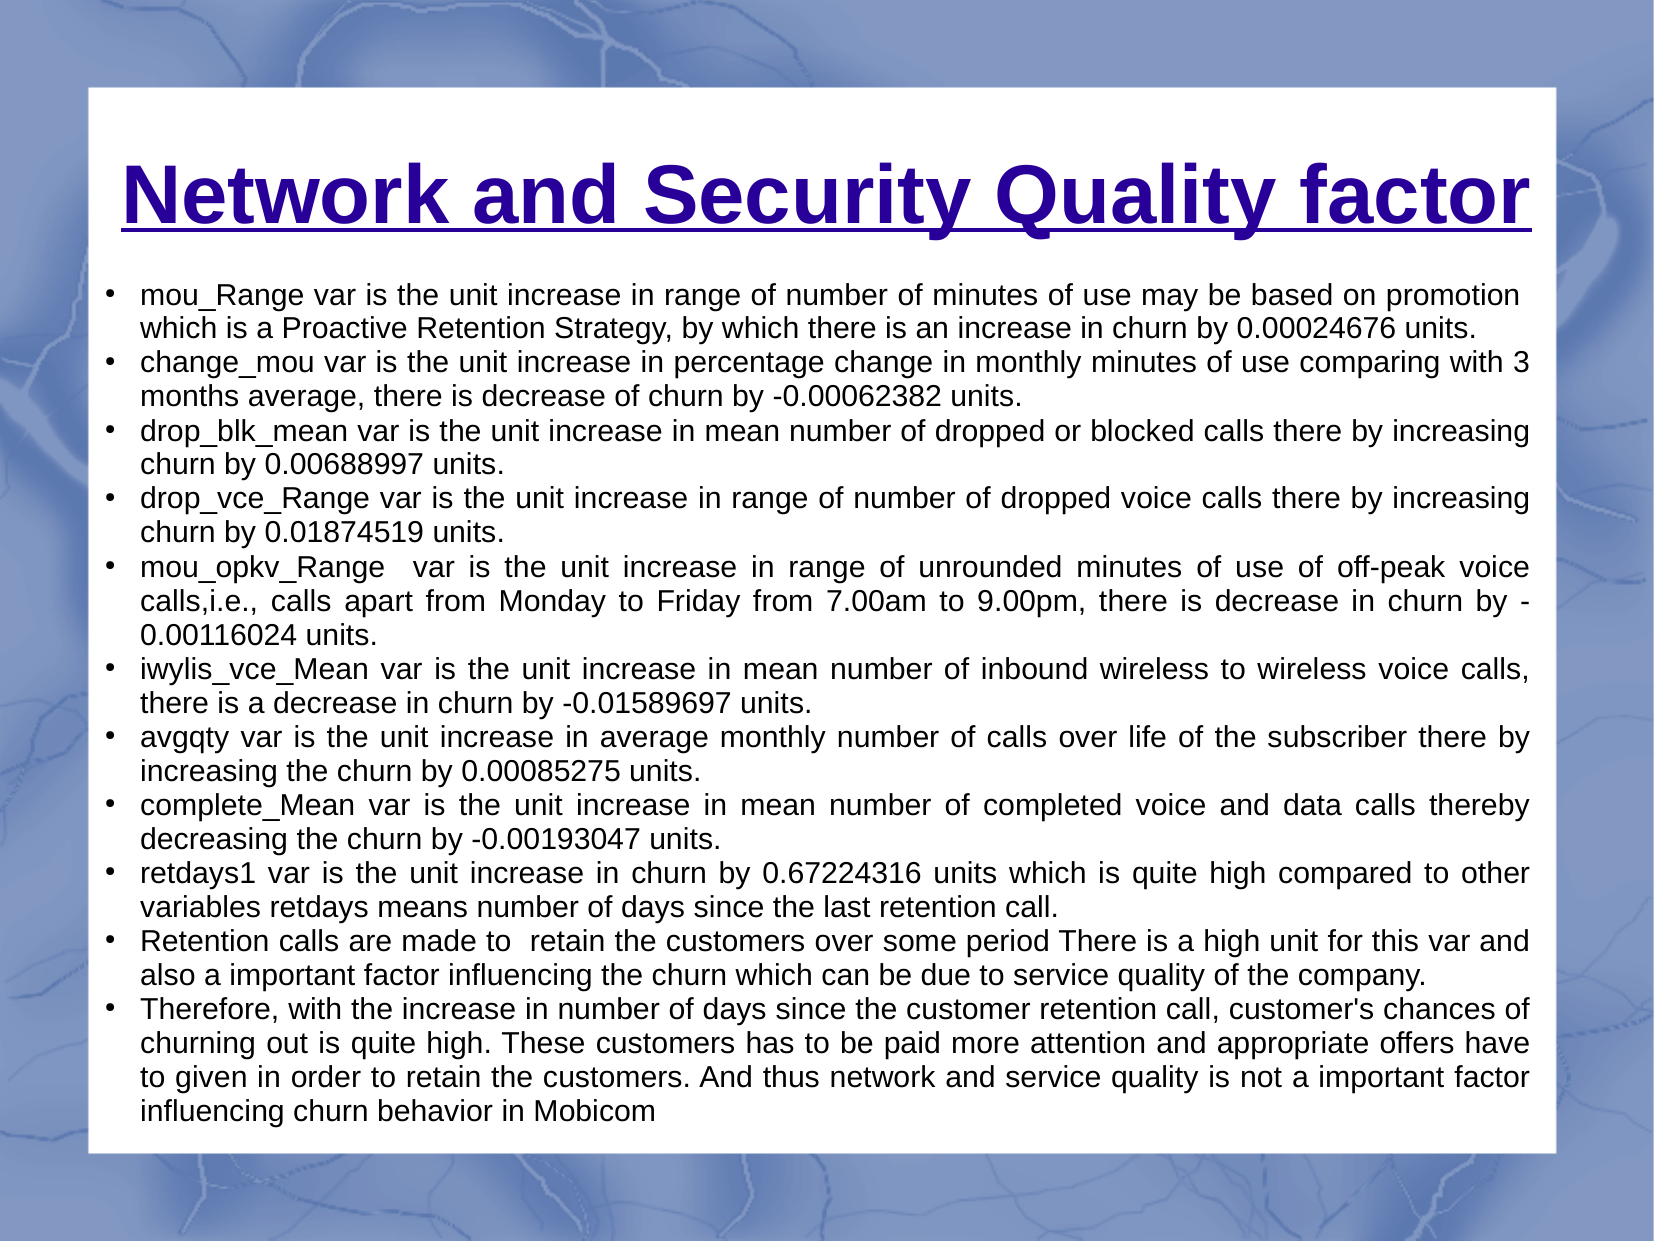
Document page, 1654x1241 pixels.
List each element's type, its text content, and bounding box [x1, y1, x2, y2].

picture [0, 0, 1654, 1241]
title Network and Security Quality factor [118, 90, 1536, 298]
text_box mou_Range var is the unit increase in range of number of minutes of use may be based on promotion which is a Proactive Retention Strategy, by which there is an increase in churn by 0.00024676 units. change_mou var is the unit increase in percentage change in monthly minutes of use comparing with 3 months average, there is decrease of churn by -0.00062382 units. drop_blk_mean var is the unit increase in mean number of dropped or blocked calls there by increasing churn by 0.00688997 units. drop_vce_Range var is the unit increase in range of number of dropped voice calls there by increasing churn by 0.01874519 units. mou_opkv_Range var is the unit increase in range of unrounded minutes of use of off-peak voice calls,i.e., calls apart from Monday to Friday from 7.00am to 9.00pm, there is decrease in churn by -0.00116024 units. iwylis_vce_Mean var is the unit increase in mean number of inbound wireless to wireless voice calls, there is a decrease in churn by -0.01589697 units. avgqty var is the unit increase in average monthly number of calls over life of the subscriber there by increasing the churn by 0.00085275 units. complete_Mean var is the unit increase in mean number of completed voice and data calls thereby decreasing the churn by -0.00193047 units. retdays1 var is the unit increase in churn by 0.67224316 units which is quite high compared to other variables retdays means number of days since the last retention call. Retention calls are made to retain the customers over some period There is a high unit for this var and also a important factor influencing the churn which can be due to service quality of the company. Therefore, with the increase in number of days since the customer retention call, customer's chances of churning out is quite high. These customers has to be paid more attention and appropriate offers have to given in order to retain the customers. And thus network and service quality is not a important factor influencing churn behavior in Mobicom [90, 270, 1546, 1166]
